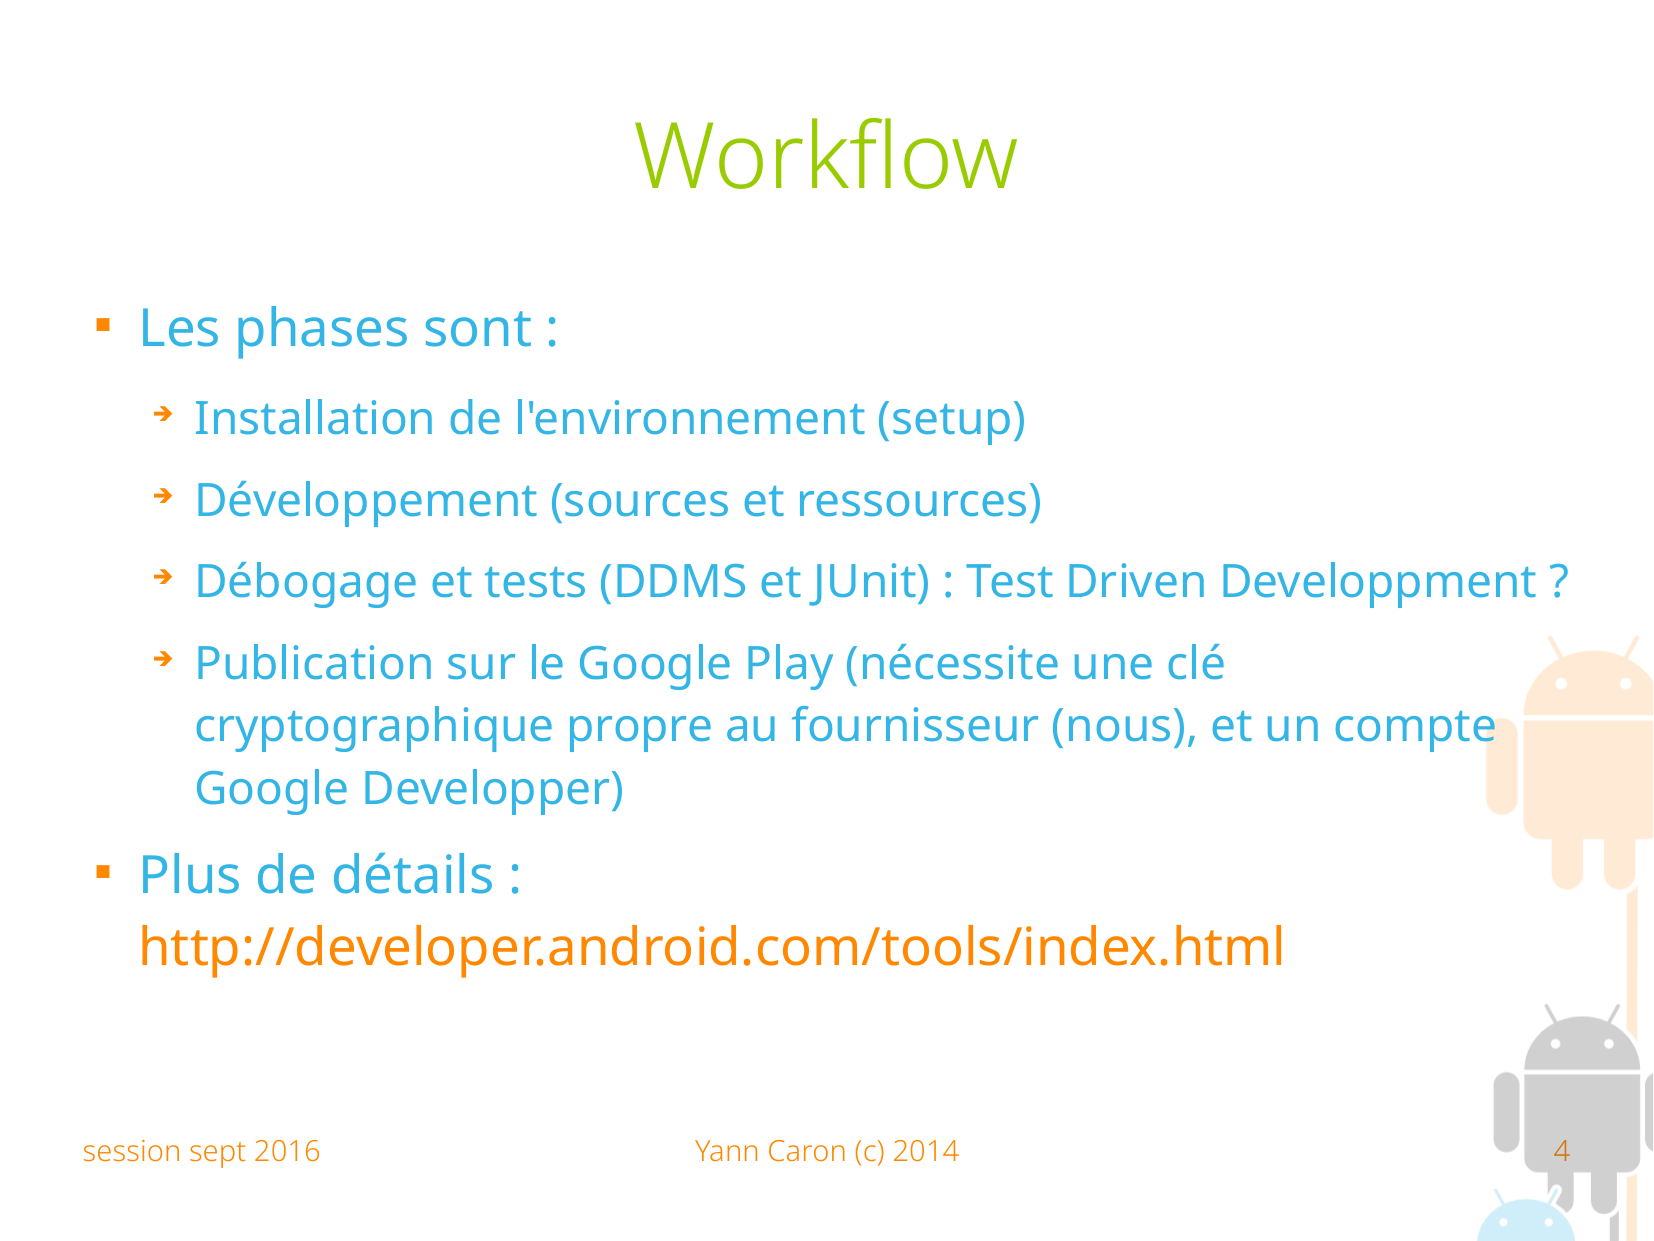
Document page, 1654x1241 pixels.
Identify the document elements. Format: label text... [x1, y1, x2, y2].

list Les phases sont : Installation de l'environnement (setup) Développement (sources et ressources) Débogage et tests (DDMS et JUnit) : Test Driven Developpment ? Publication sur le Google Play (nécessite une clé cryptographique propre au fournisseur (nous), et un compte Google Developper) Plus de détails : http://developer.android.com/tools/index.html [82, 290, 1571, 1010]
picture [240, 423, 1654, 1241]
title Workflow [82, 49, 1571, 257]
